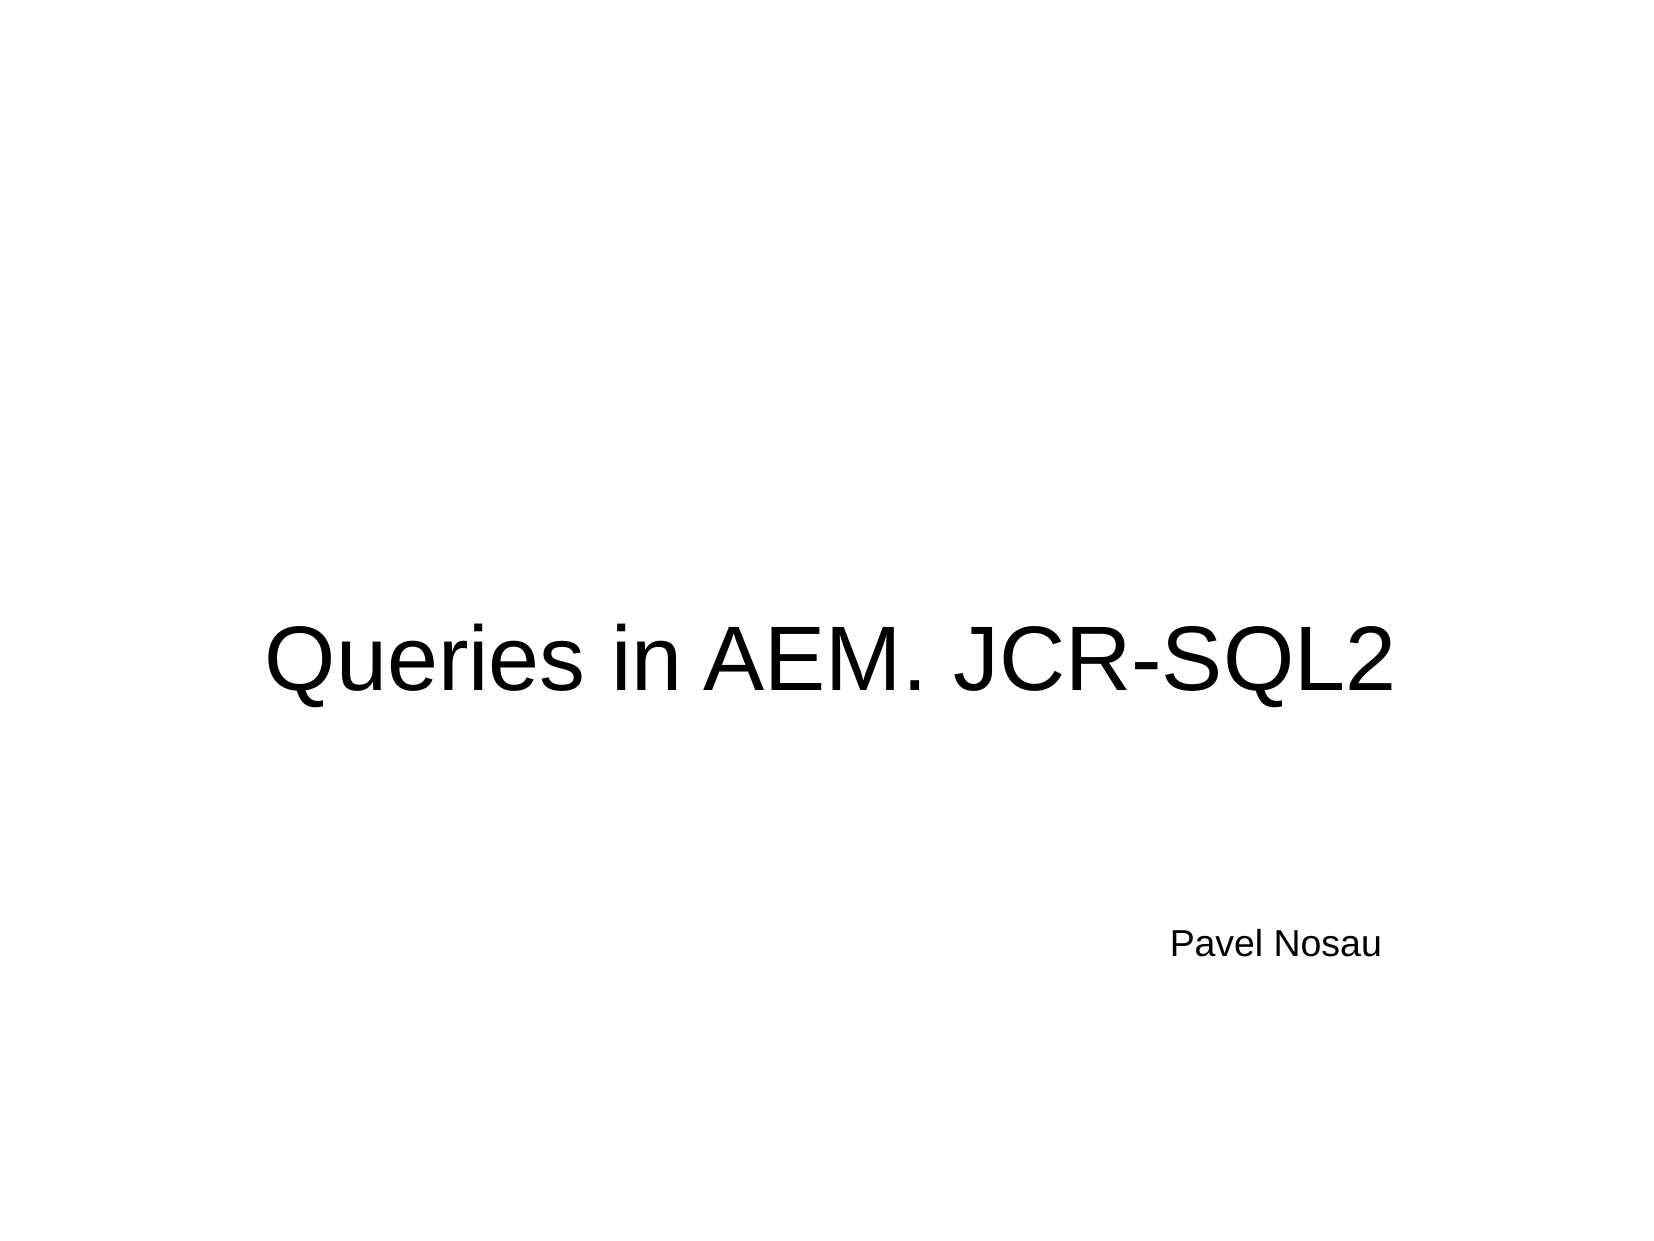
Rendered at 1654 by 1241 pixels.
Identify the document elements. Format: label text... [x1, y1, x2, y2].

title Queries in AEM. JCR-SQL2 [86, 555, 1576, 763]
text_box Pavel Nosau [1155, 915, 1468, 987]
